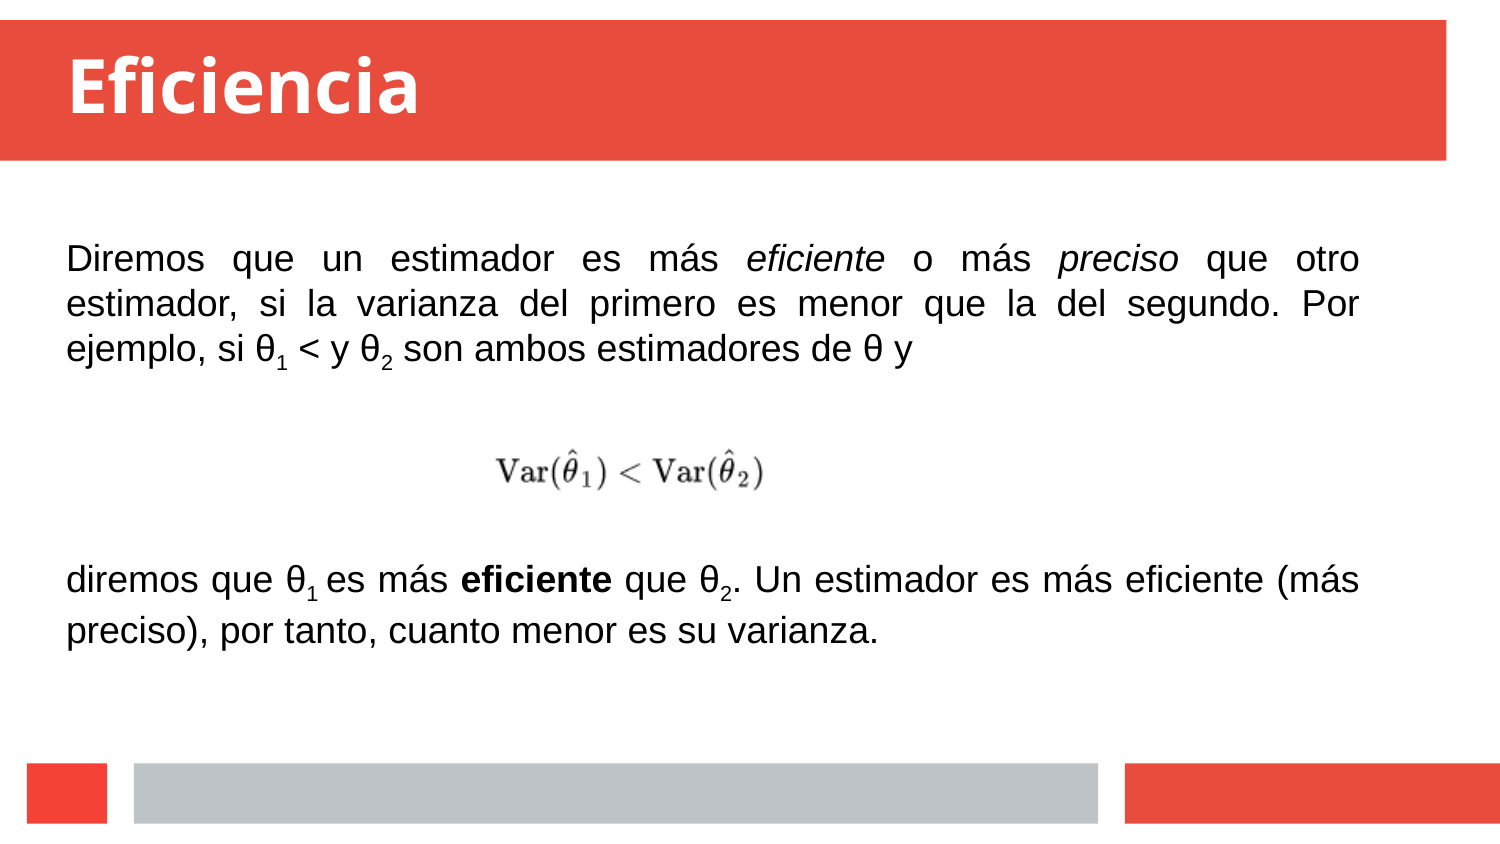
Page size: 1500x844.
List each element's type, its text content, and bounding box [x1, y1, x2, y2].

title Eficiencia [53, 40, 1447, 141]
picture [495, 446, 766, 494]
list Diremos que un estimador es más eficiente o más preciso que otro estimador, si la varianza del primero es menor que la del segundo. Por ejemplo, si θ1 < y θ2 son ambos estimadores de θ y diremos que θ1 es más eficiente que θ2. Un estimador es más eficiente (más preciso), por tanto, cuanto menor es su varianza. [53, 220, 1373, 744]
